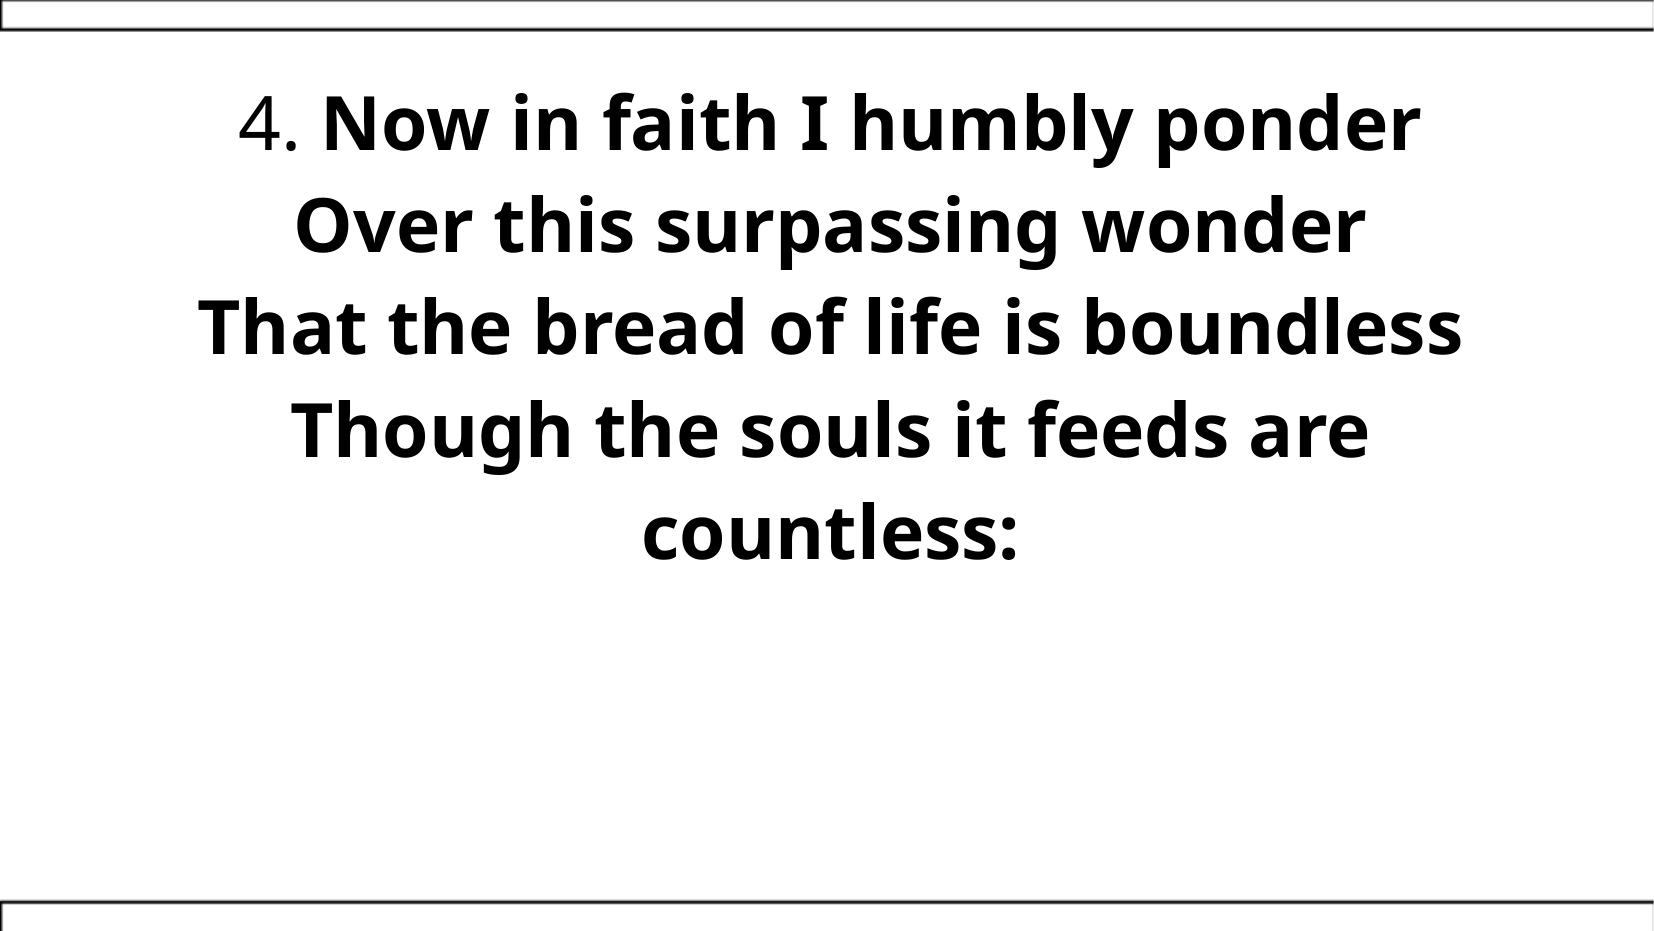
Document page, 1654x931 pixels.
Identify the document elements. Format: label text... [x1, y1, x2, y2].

text_box 4. Now in faith I humbly ponder Over this surpassing wonder That the bread of life is boundless Though the souls it feeds are countless: [110, 62, 1551, 477]
picture [0, 0, 1654, 931]
